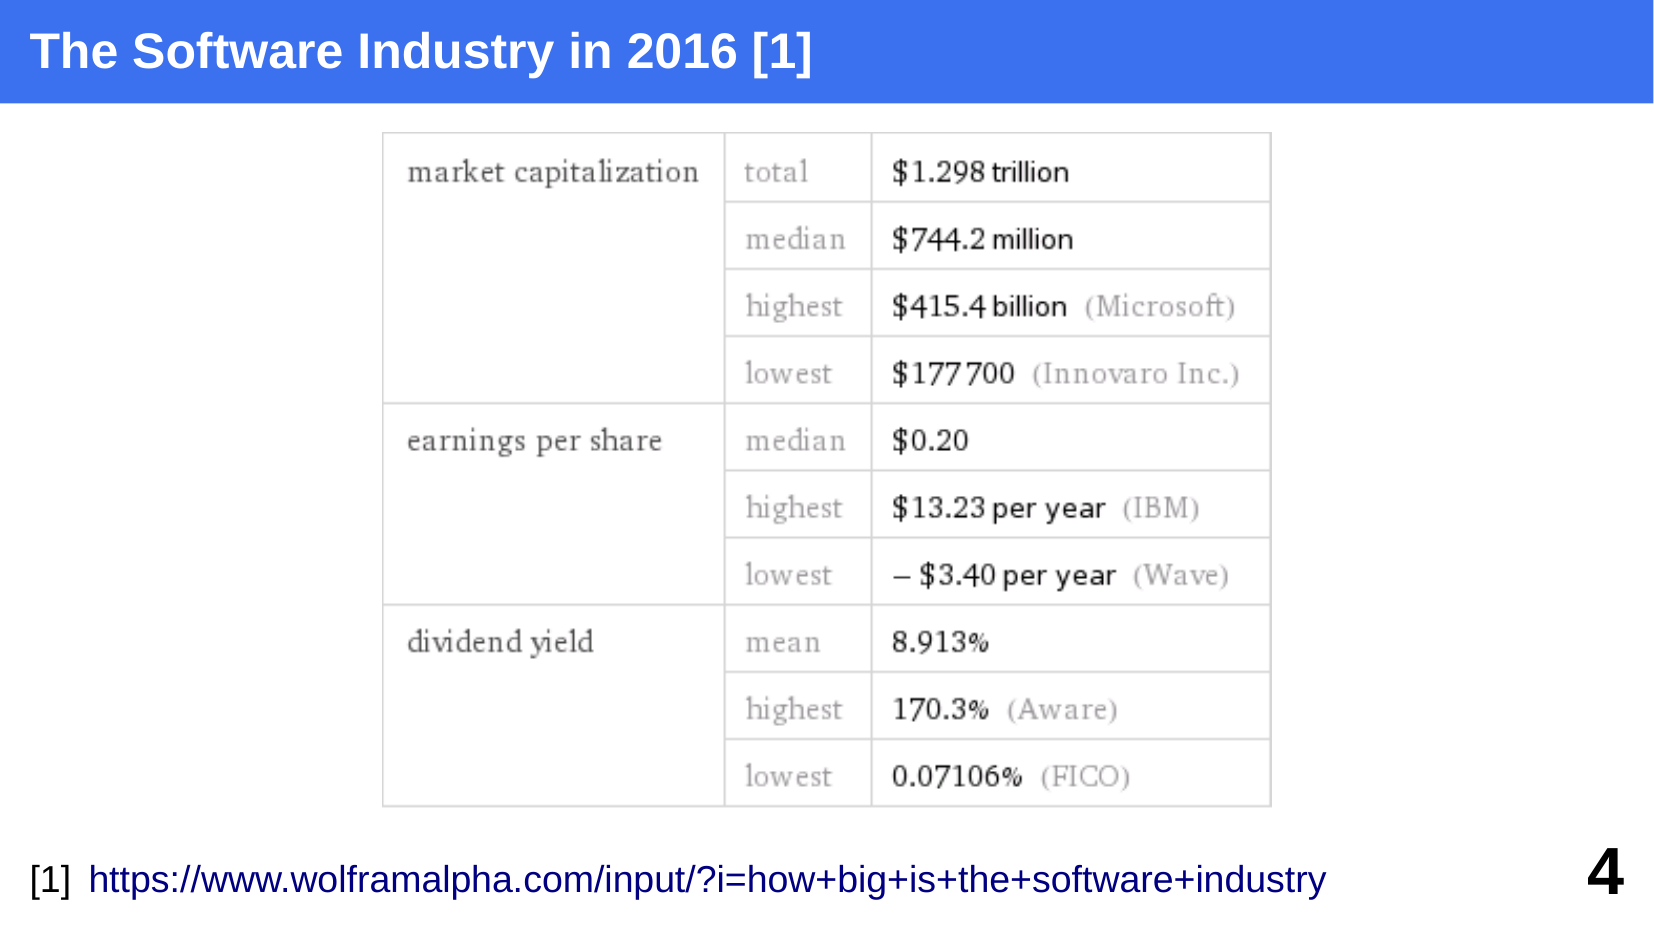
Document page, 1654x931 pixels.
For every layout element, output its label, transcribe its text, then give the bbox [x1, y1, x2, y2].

text_box [1] https://www.wolframalpha.com/input/?i=how+big+is+the+software+industry [0, 811, 1536, 931]
title The Software Industry in 2016 [1] [0, 0, 1654, 104]
picture [382, 132, 1272, 811]
